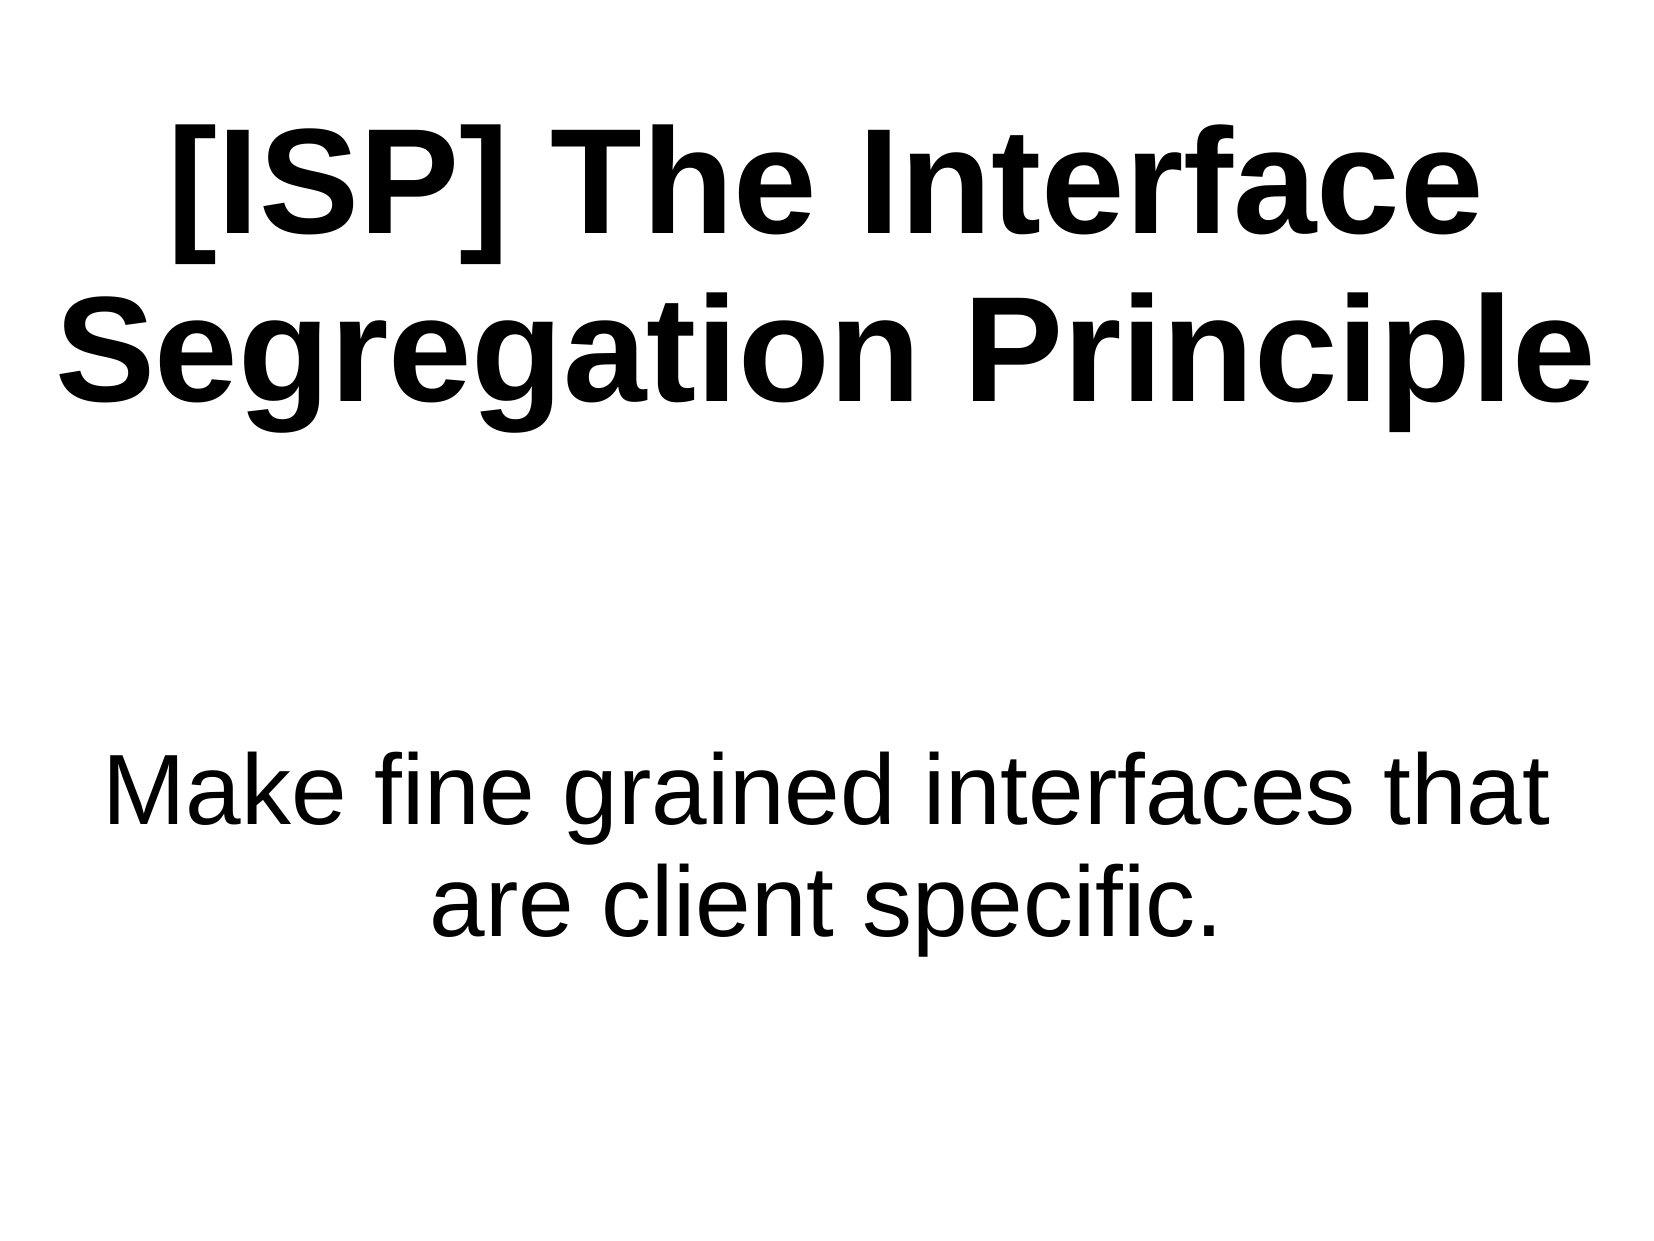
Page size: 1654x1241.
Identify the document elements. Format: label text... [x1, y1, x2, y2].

title [ISP] The Interface Segregation Principle [0, 0, 1654, 532]
subtitle Make fine grained interfaces that are client specific. [82, 590, 1571, 1102]
